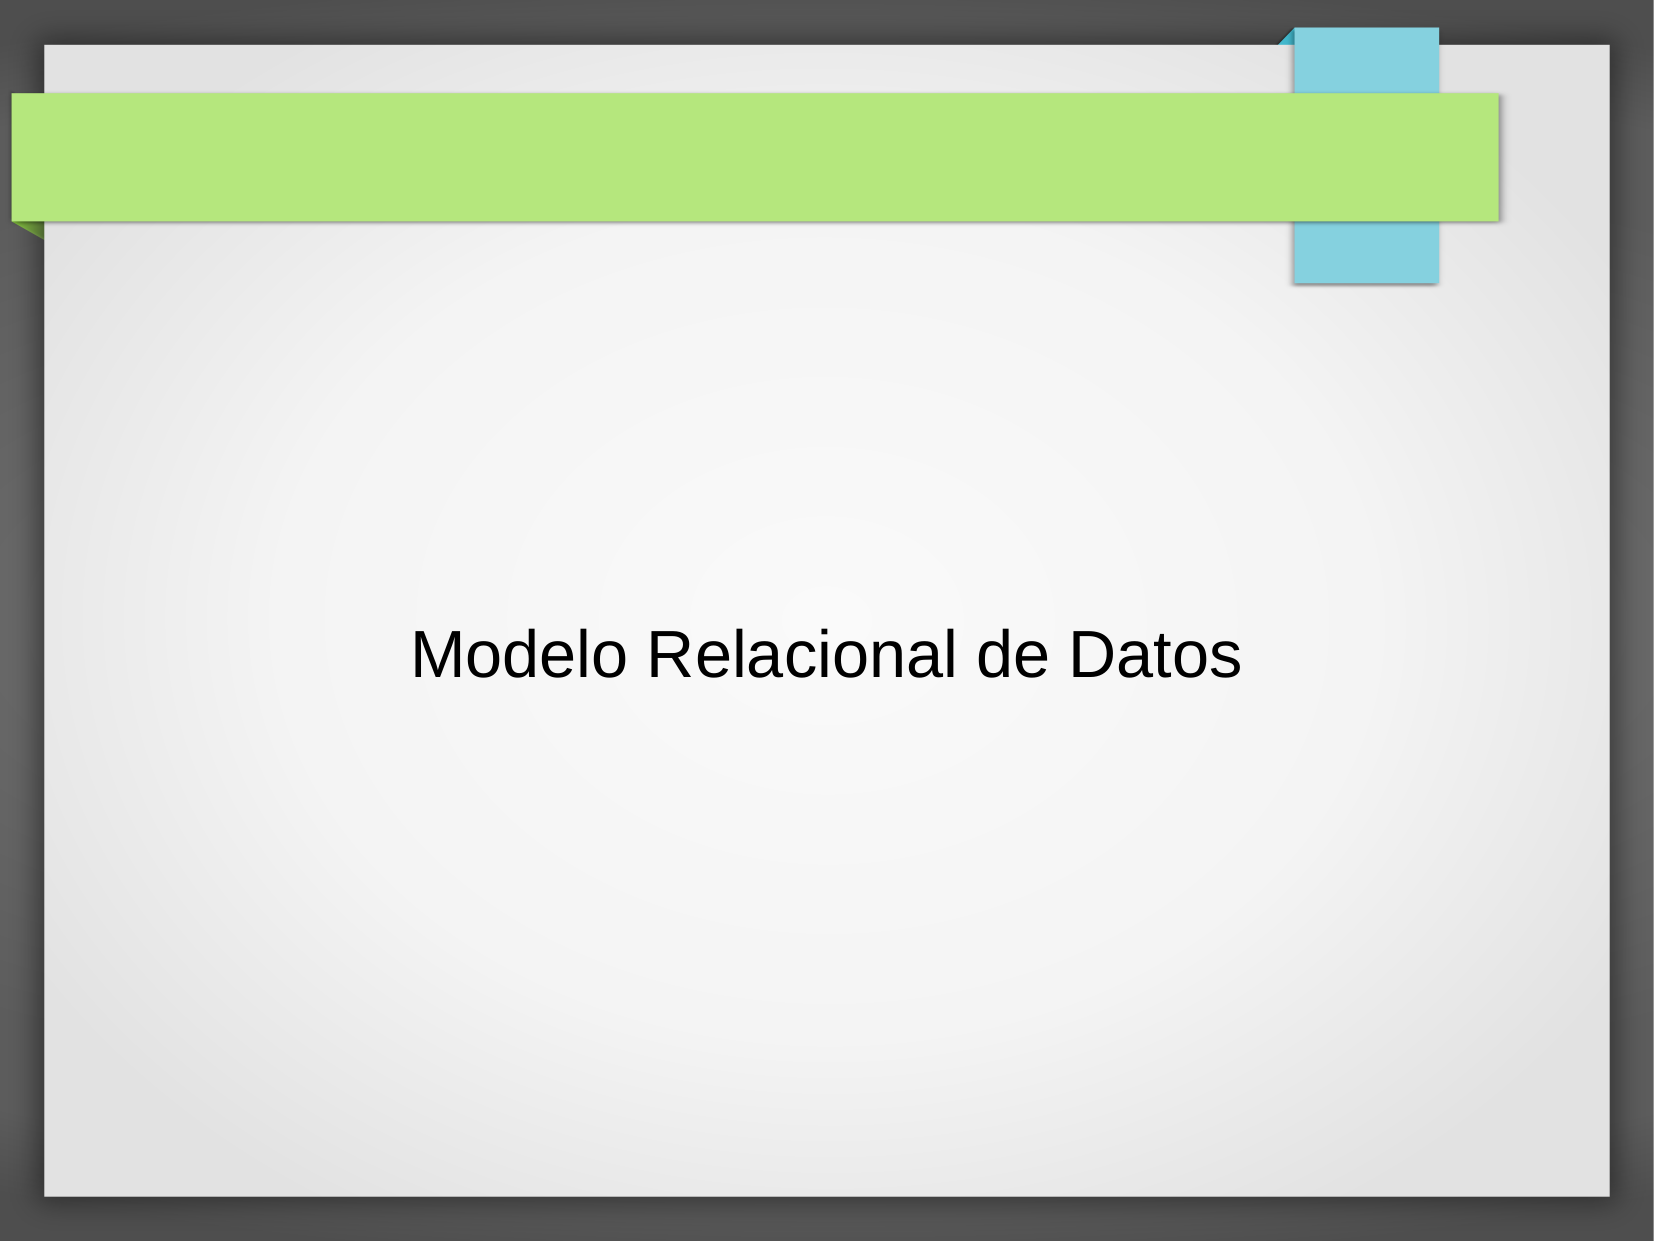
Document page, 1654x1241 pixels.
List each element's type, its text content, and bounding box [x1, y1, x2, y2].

picture [0, 0, 1654, 1241]
subtitle Modelo Relacional de Datos [82, 295, 1571, 1015]
